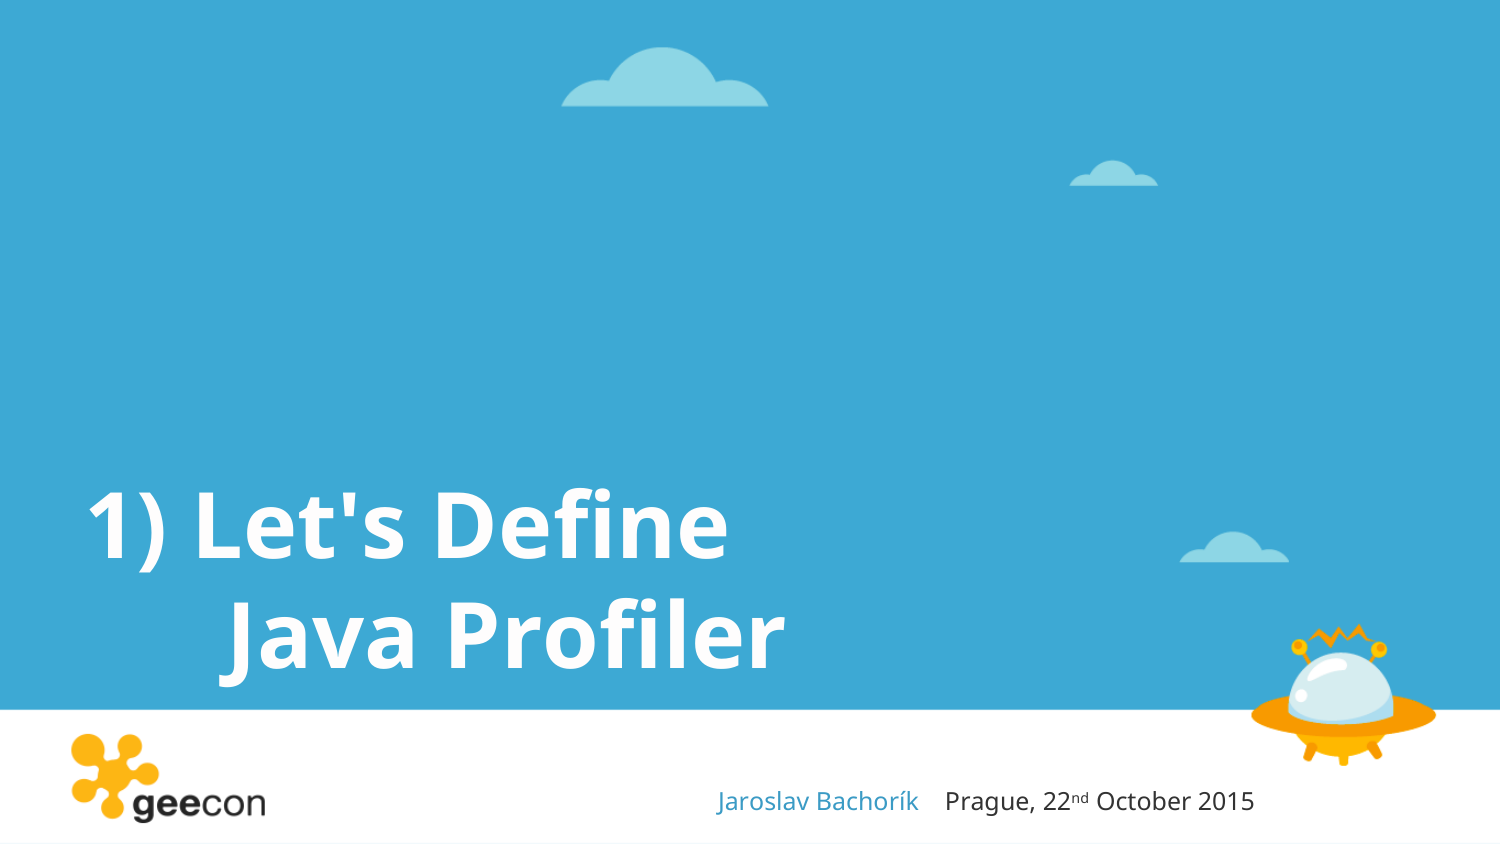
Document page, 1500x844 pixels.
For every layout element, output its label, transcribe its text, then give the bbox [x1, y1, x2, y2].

text_box Jaroslav Bachorík Prague, 22nd October 2015 [442, 778, 1270, 824]
title 1) Let's Define Java Profiler [75, 462, 1426, 604]
picture [0, 0, 1500, 844]
